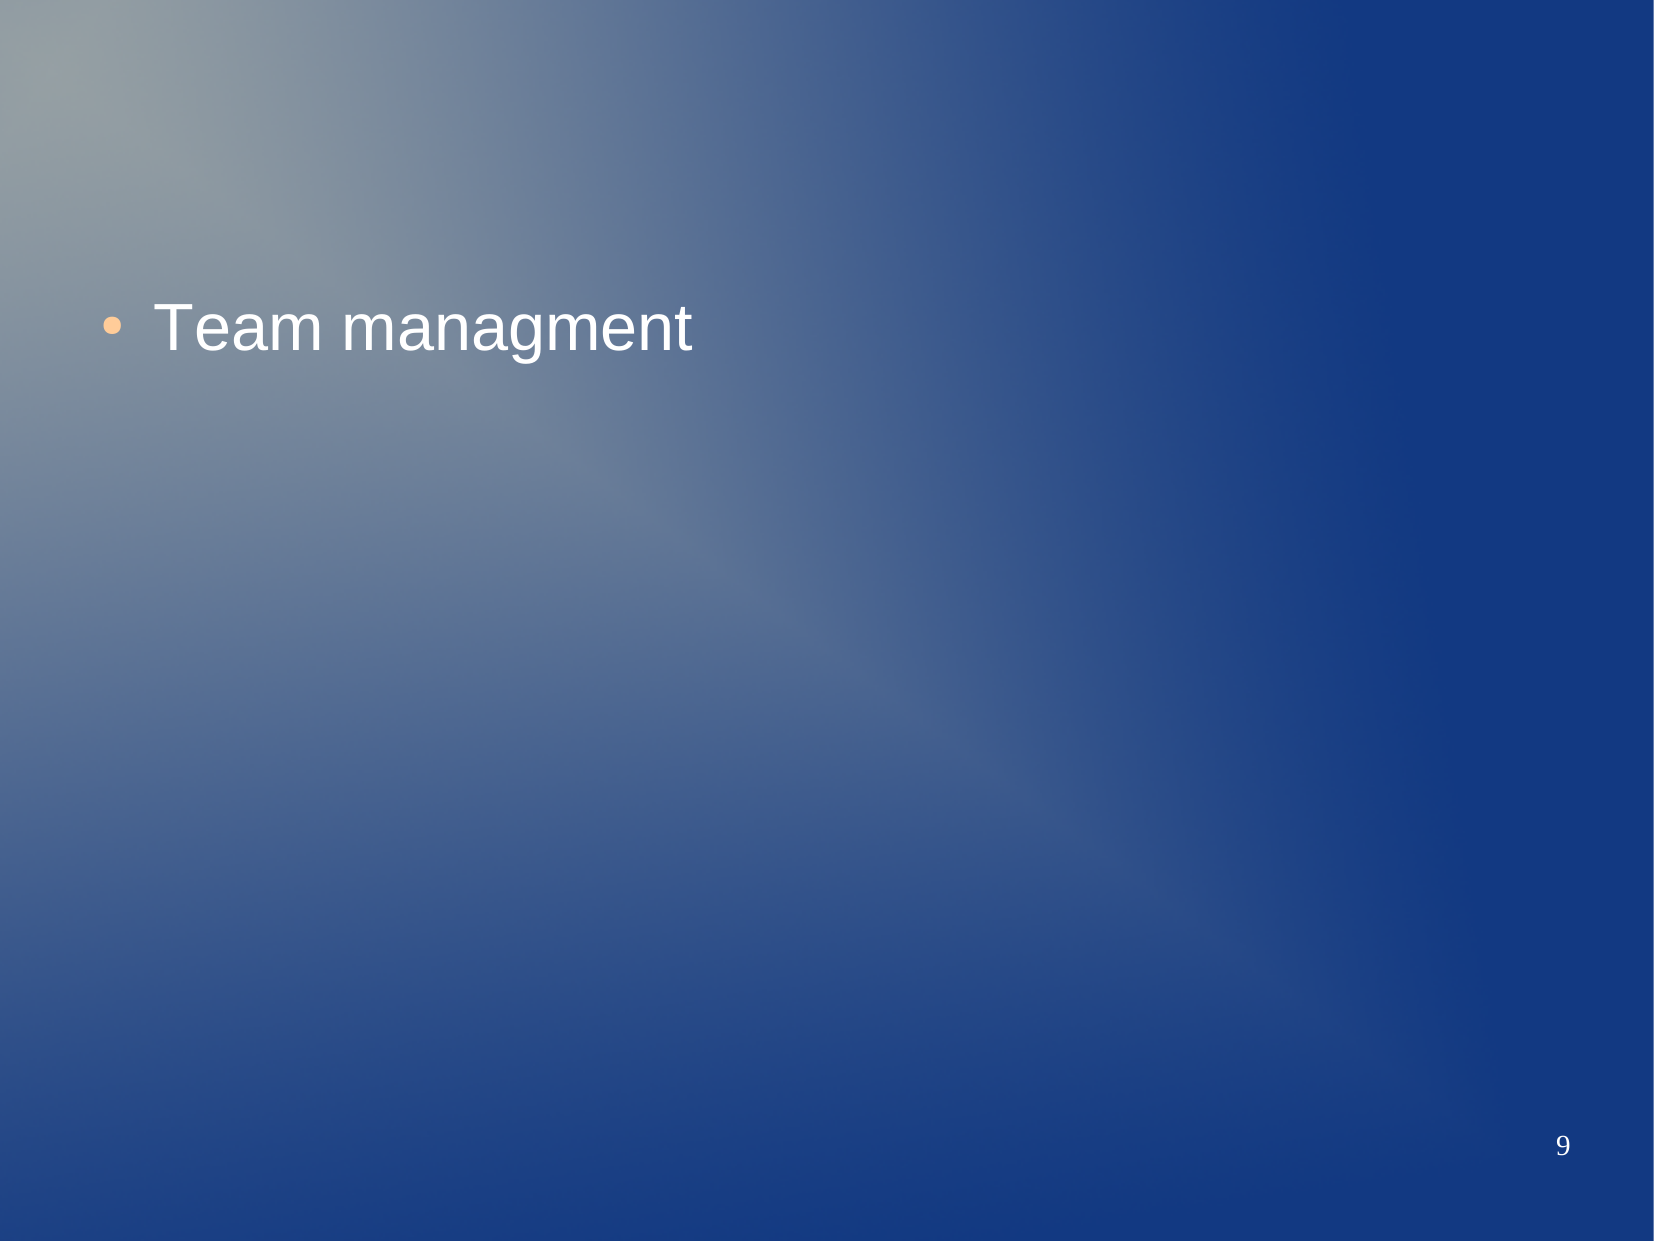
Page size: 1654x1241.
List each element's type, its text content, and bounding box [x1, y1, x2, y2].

list Team managment [82, 290, 1571, 1109]
picture [0, 0, 1654, 1241]
